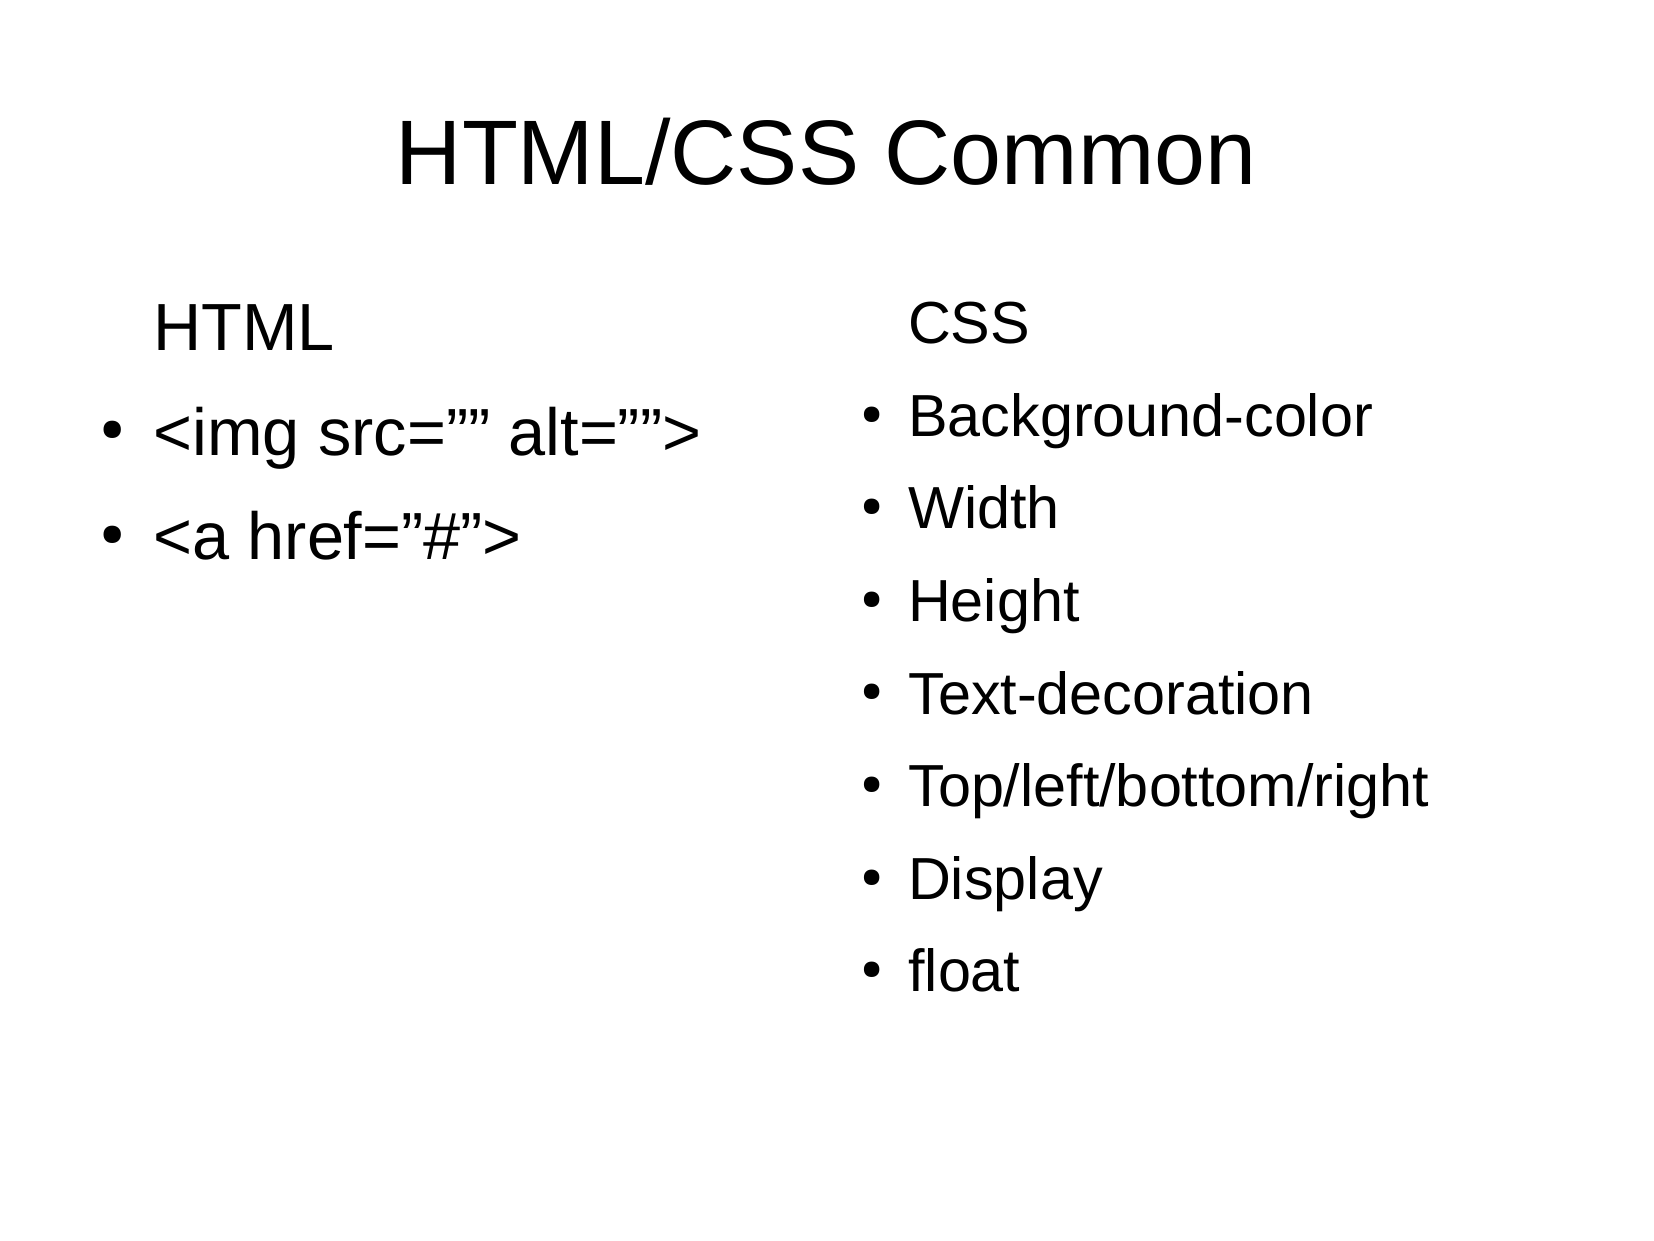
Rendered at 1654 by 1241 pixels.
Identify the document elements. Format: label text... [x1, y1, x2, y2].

list HTML <img src=”” alt=””> <a href=”#”> [82, 290, 809, 1010]
title HTML/CSS Common [82, 49, 1571, 257]
list CSS Background-color Width Height Text-decoration Top/left/bottom/right Display float [845, 290, 1572, 1010]
